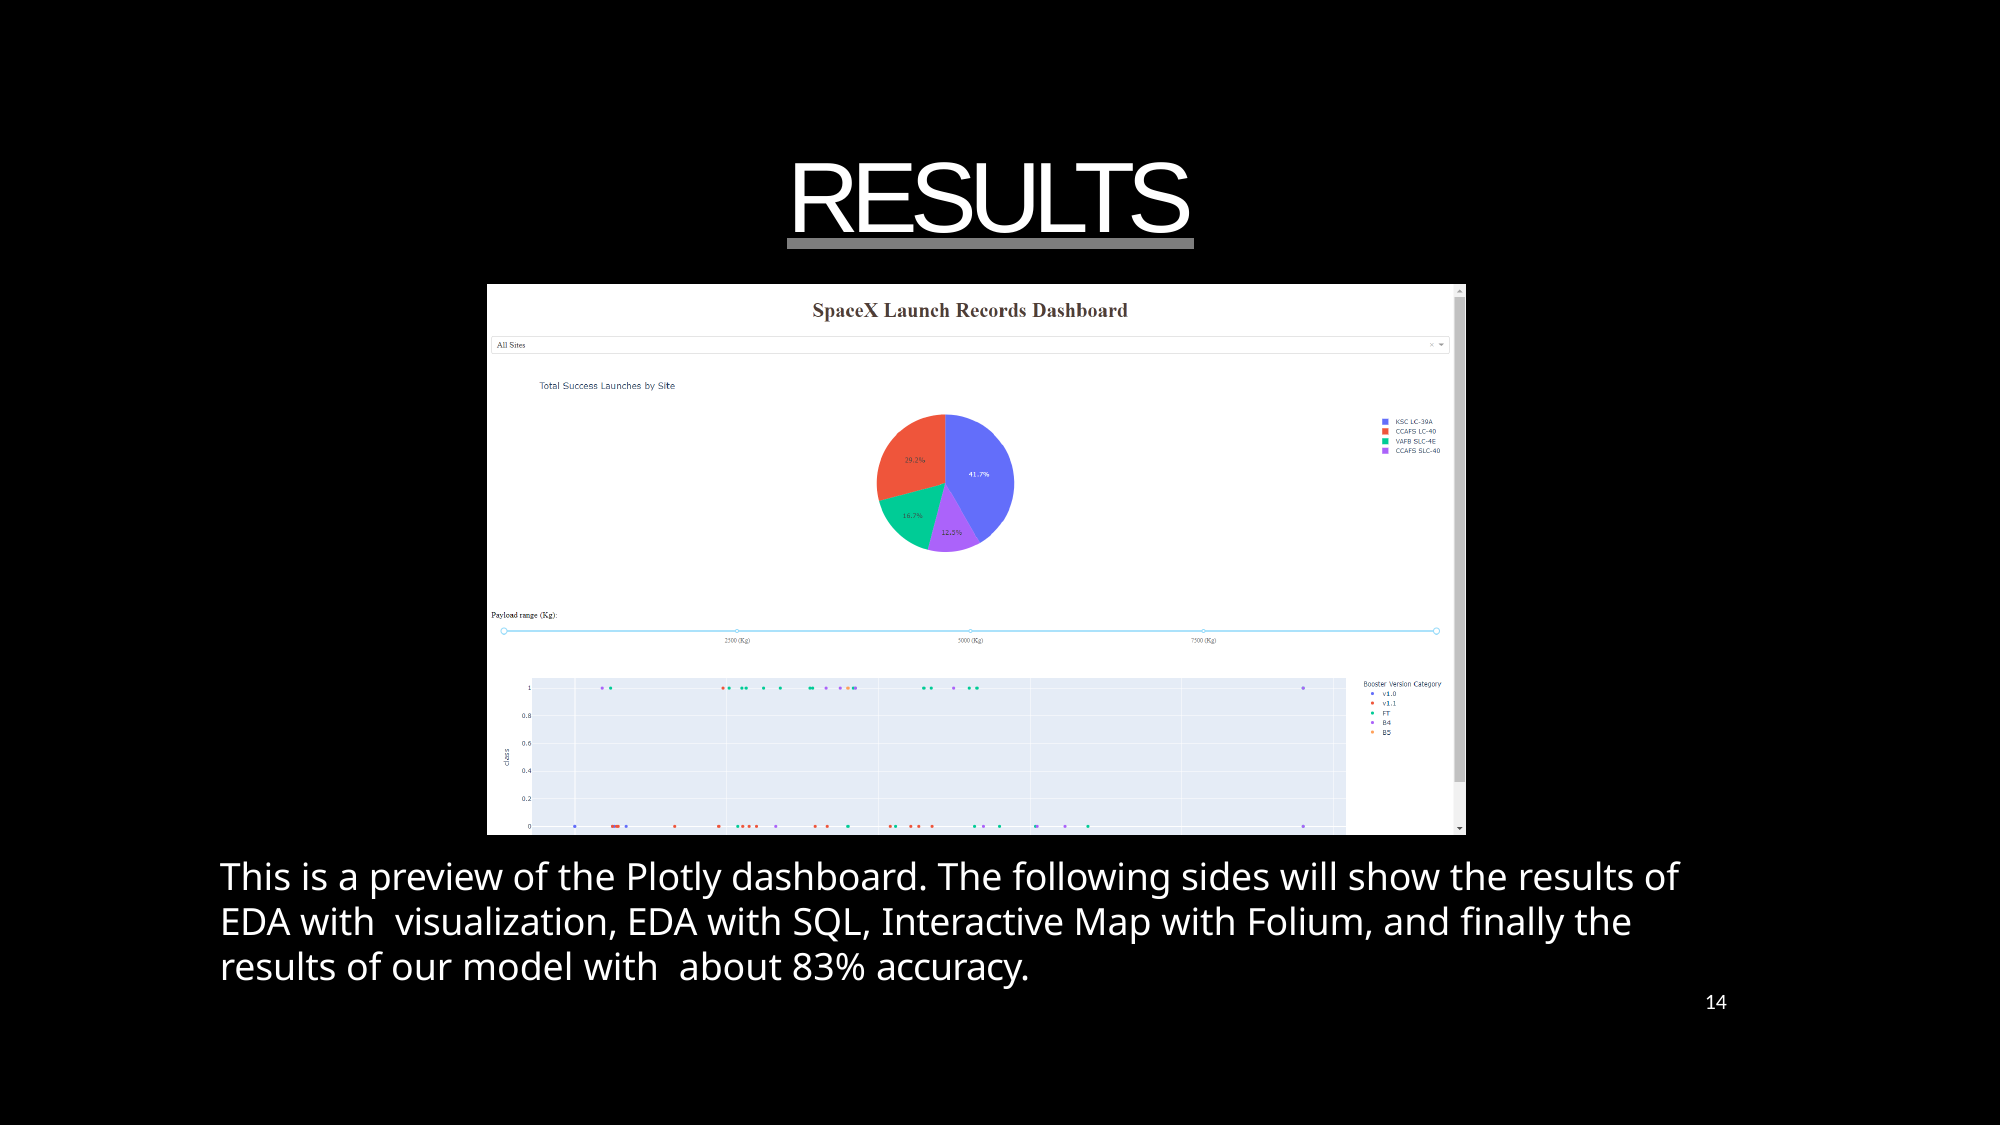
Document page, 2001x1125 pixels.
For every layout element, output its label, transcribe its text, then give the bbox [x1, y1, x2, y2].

title Results [189, 28, 1765, 254]
picture [487, 284, 1466, 835]
text_box This is a preview of the Plotly dashboard. The following sides will show the results of EDA with visualization, EDA with SQL, Interactive Map with Folium, and finally the results of our model with about 83% accuracy. [217, 850, 1702, 990]
slide_number 10 [1698, 979, 1788, 1026]
